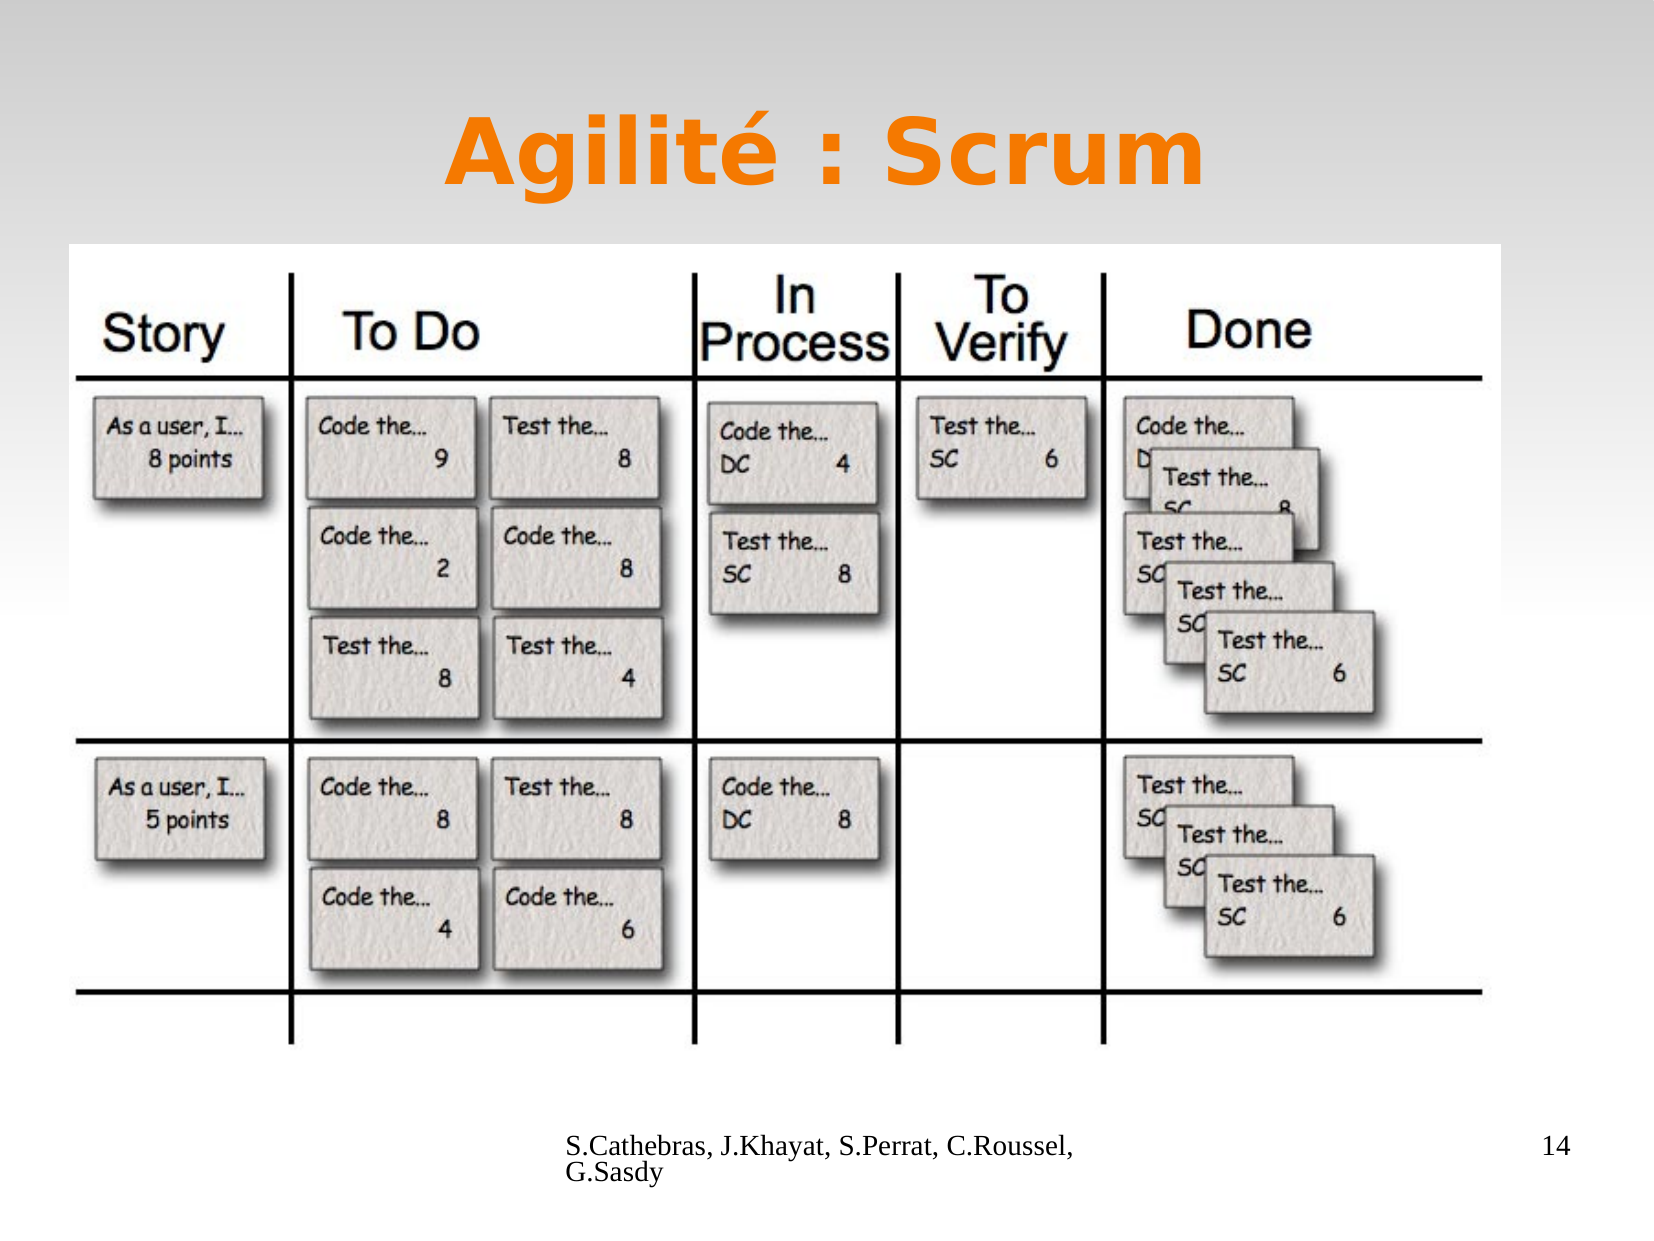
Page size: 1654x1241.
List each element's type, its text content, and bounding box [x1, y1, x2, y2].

title Agilité : Scrum [82, 49, 1571, 257]
list Sprint d'une semaine User Stories Démo avec le client [82, 290, 1571, 1109]
picture [69, 244, 1501, 1063]
